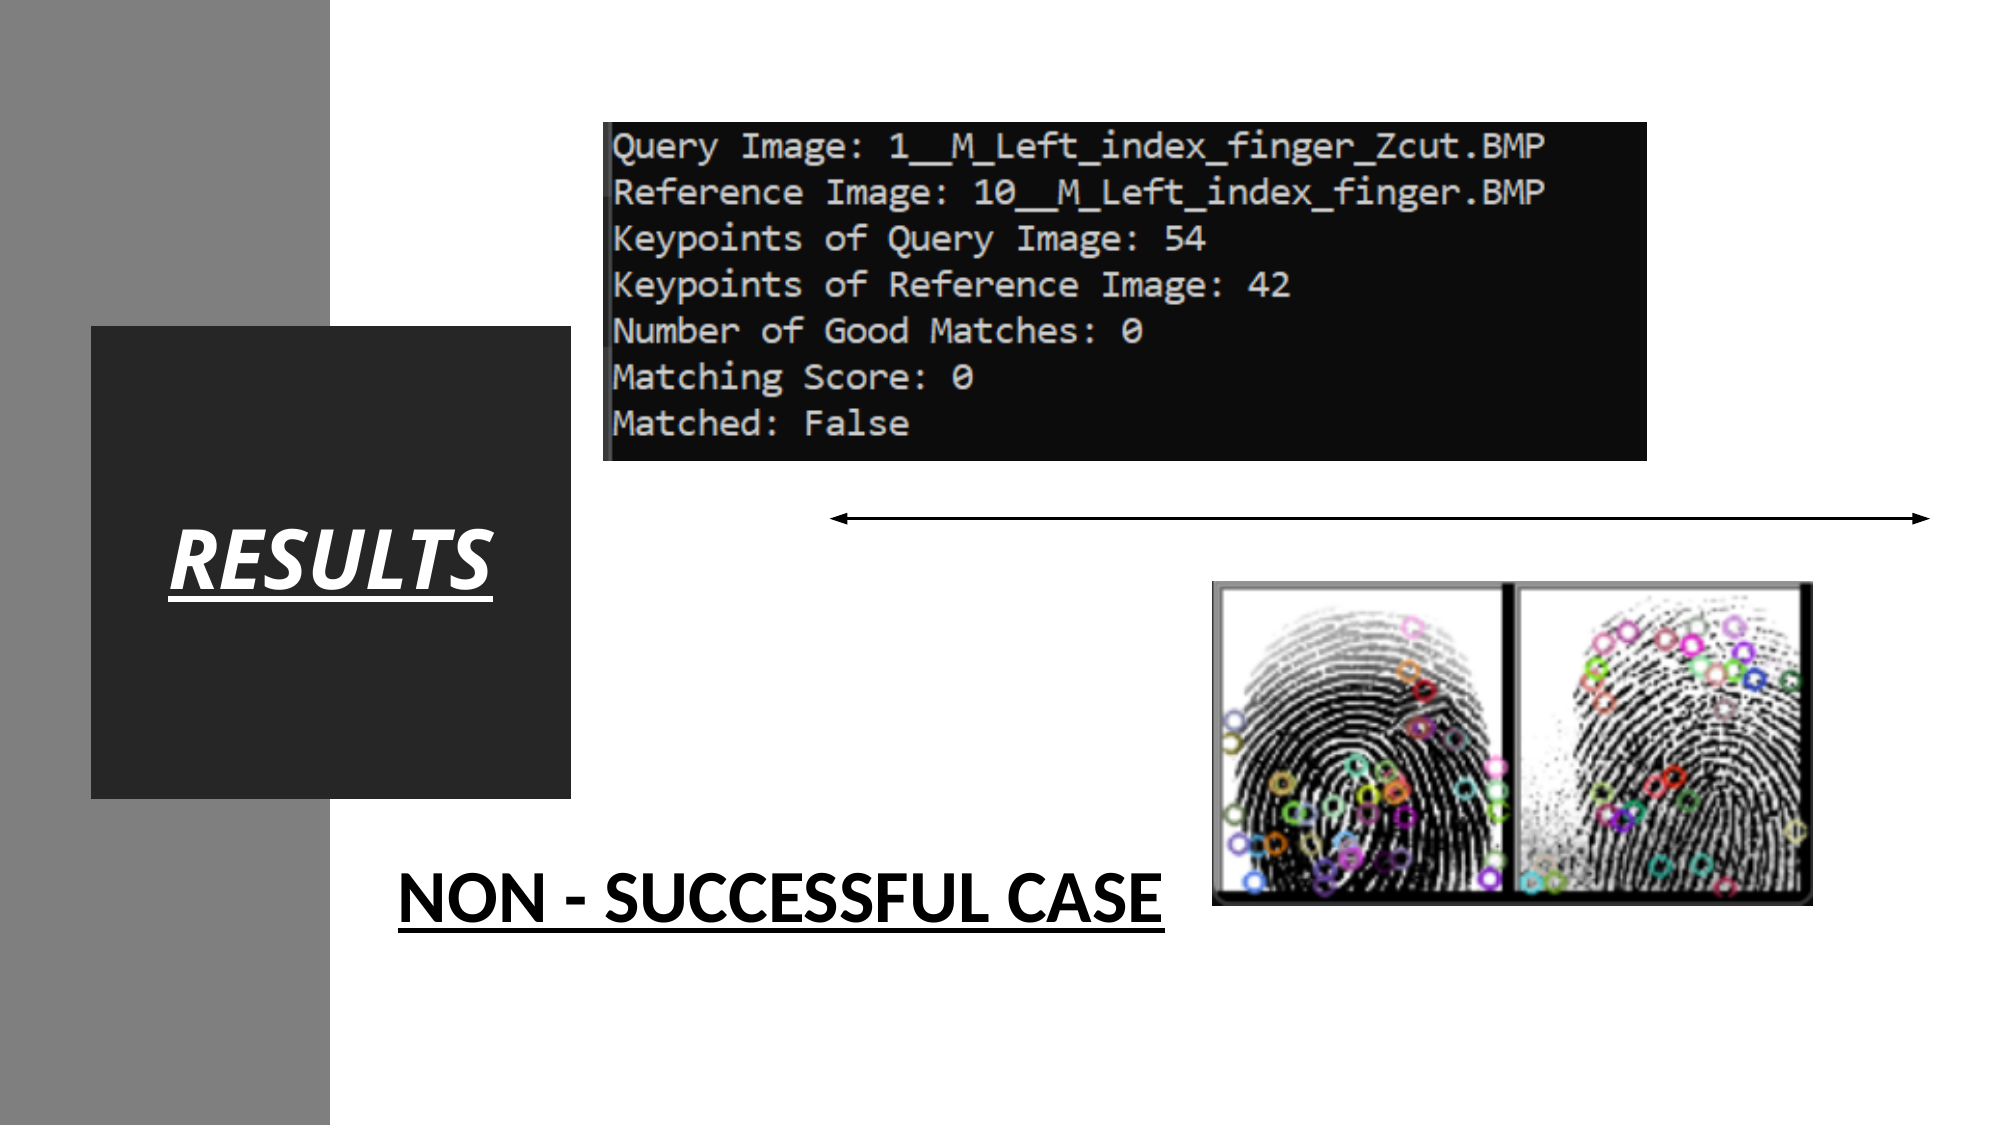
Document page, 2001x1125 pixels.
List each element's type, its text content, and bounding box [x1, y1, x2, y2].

title RESULTS [105, 340, 557, 785]
picture [603, 122, 1647, 462]
text_box [0, 0, 2000, 1125]
text_box NON - SUCCESSFUL CASE [382, 840, 1238, 947]
picture [1212, 581, 1813, 906]
